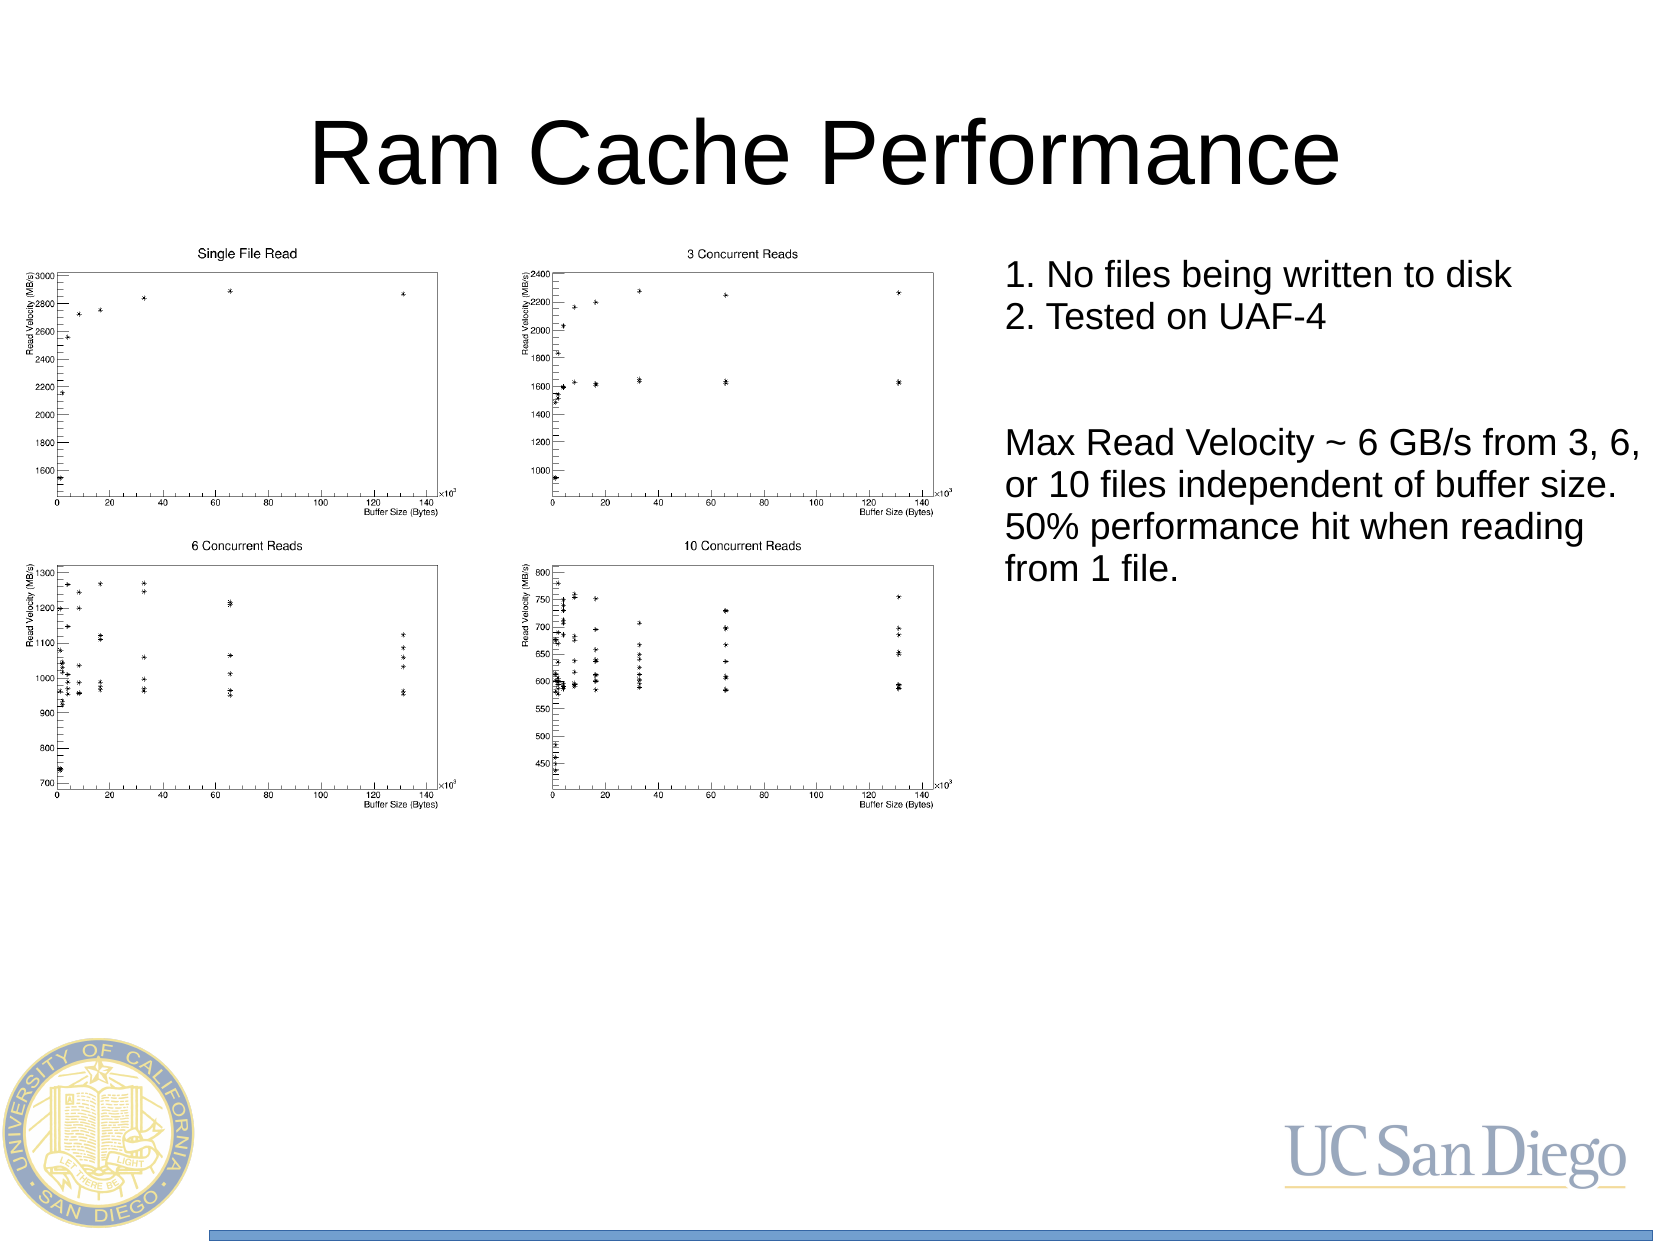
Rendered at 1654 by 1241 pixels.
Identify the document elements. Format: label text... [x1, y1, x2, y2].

text_box [209, 1230, 1653, 1241]
text_box 1. No files being written to disk 2. Tested on UAF-4 Max Read Velocity ~ 6 GB/s from 3, 6, or 10 files independent of buffer size. 50% performance hit when reading from 1 file. [990, 246, 1653, 891]
picture [0, 239, 990, 823]
title Ram Cache Performance [82, 49, 1571, 257]
picture [1253, 1089, 1653, 1230]
picture [0, 1034, 196, 1231]
